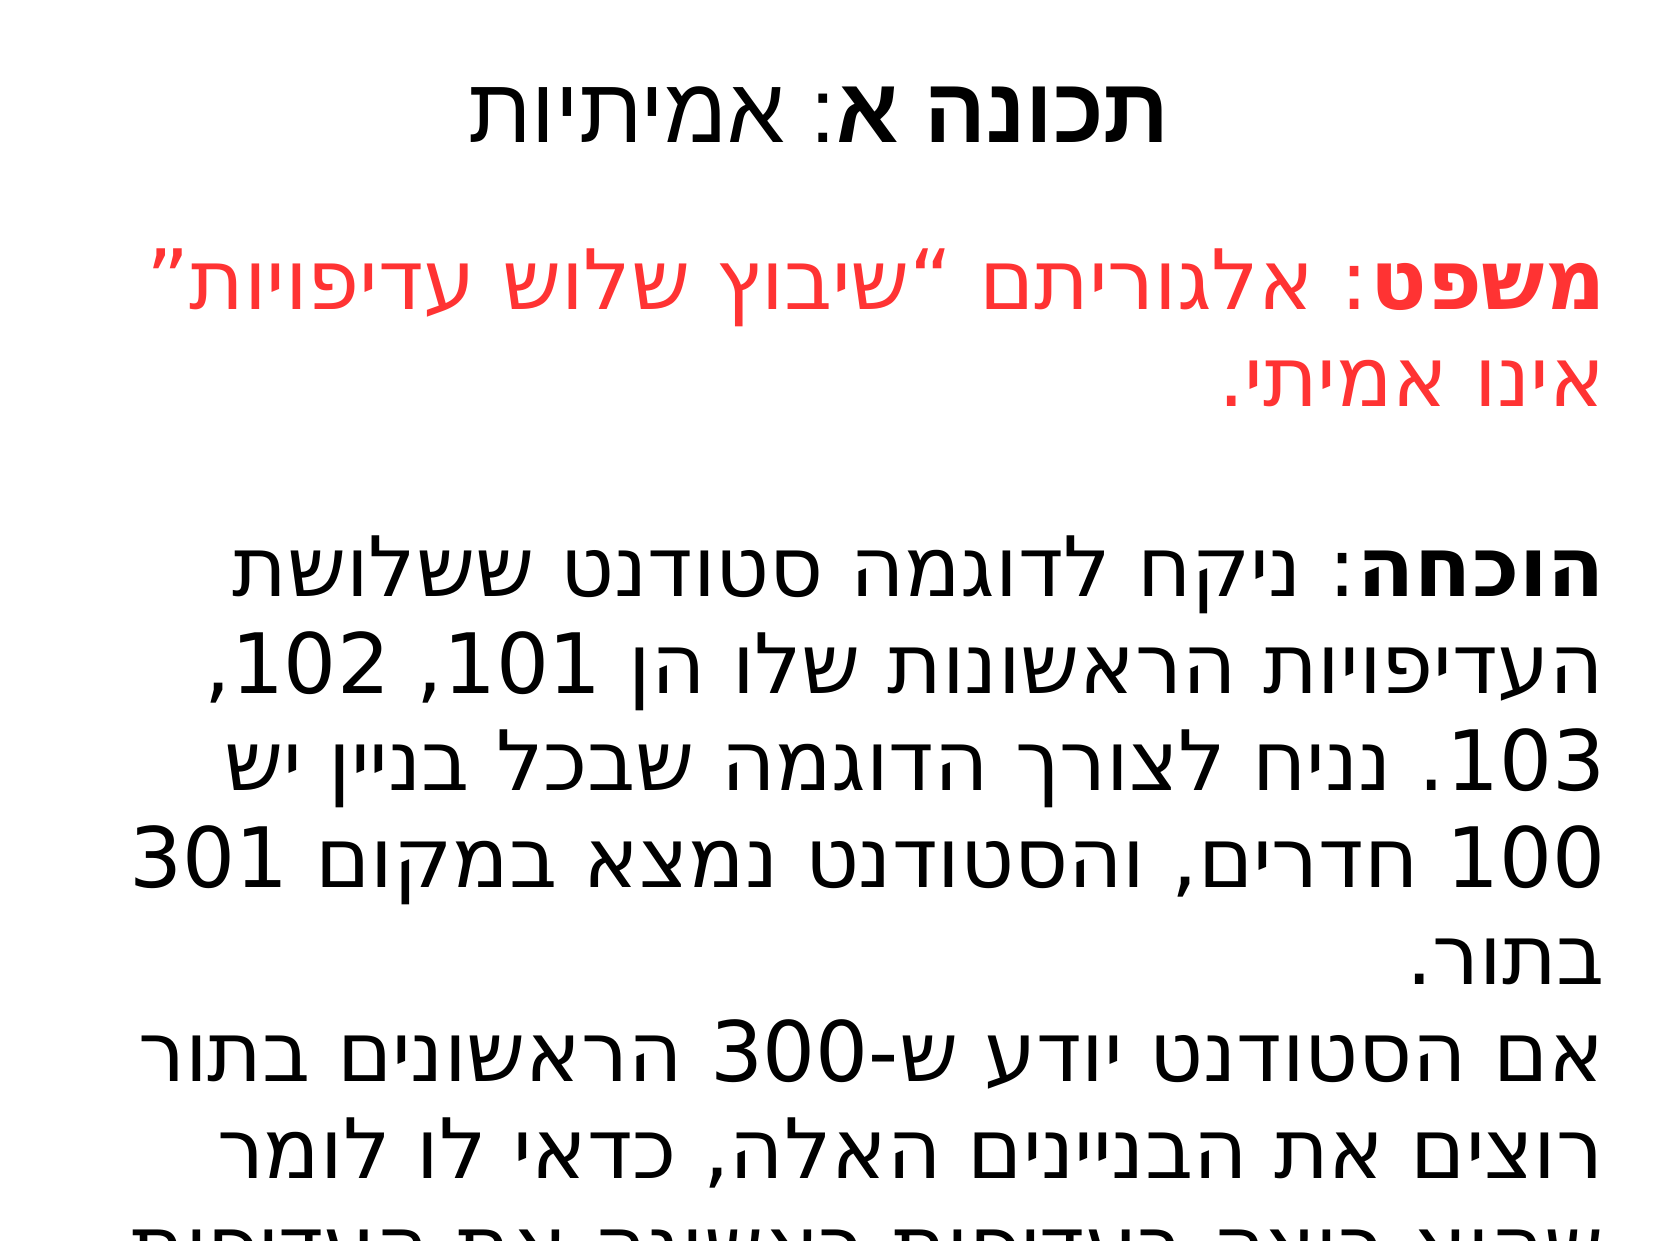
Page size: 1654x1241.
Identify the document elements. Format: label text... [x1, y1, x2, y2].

text_box משפט: אלגוריתם “שיבוץ שלוש עדיפויות” אינו אמיתי. הוכחה: ניקח לדוגמה סטודנט ששלושת העדיפויות הראשונות שלו הן 101, 102, 103. נניח לצורך הדוגמה שבכל בניין יש 100 חדרים, והסטודנט נמצא במקום 301 בתור. אם הסטודנט יודע ש-300 הראשונים בתור רוצים את הבניינים האלה, כדאי לו לומר שהוא רוצה בעדיפות ראשונה את העדיפות הרביעית שלו – זה טוב יותר מלקבל חדר באקראי. *** [30, 225, 1621, 1241]
title תכונה א: אמיתיות [75, 58, 1564, 163]
